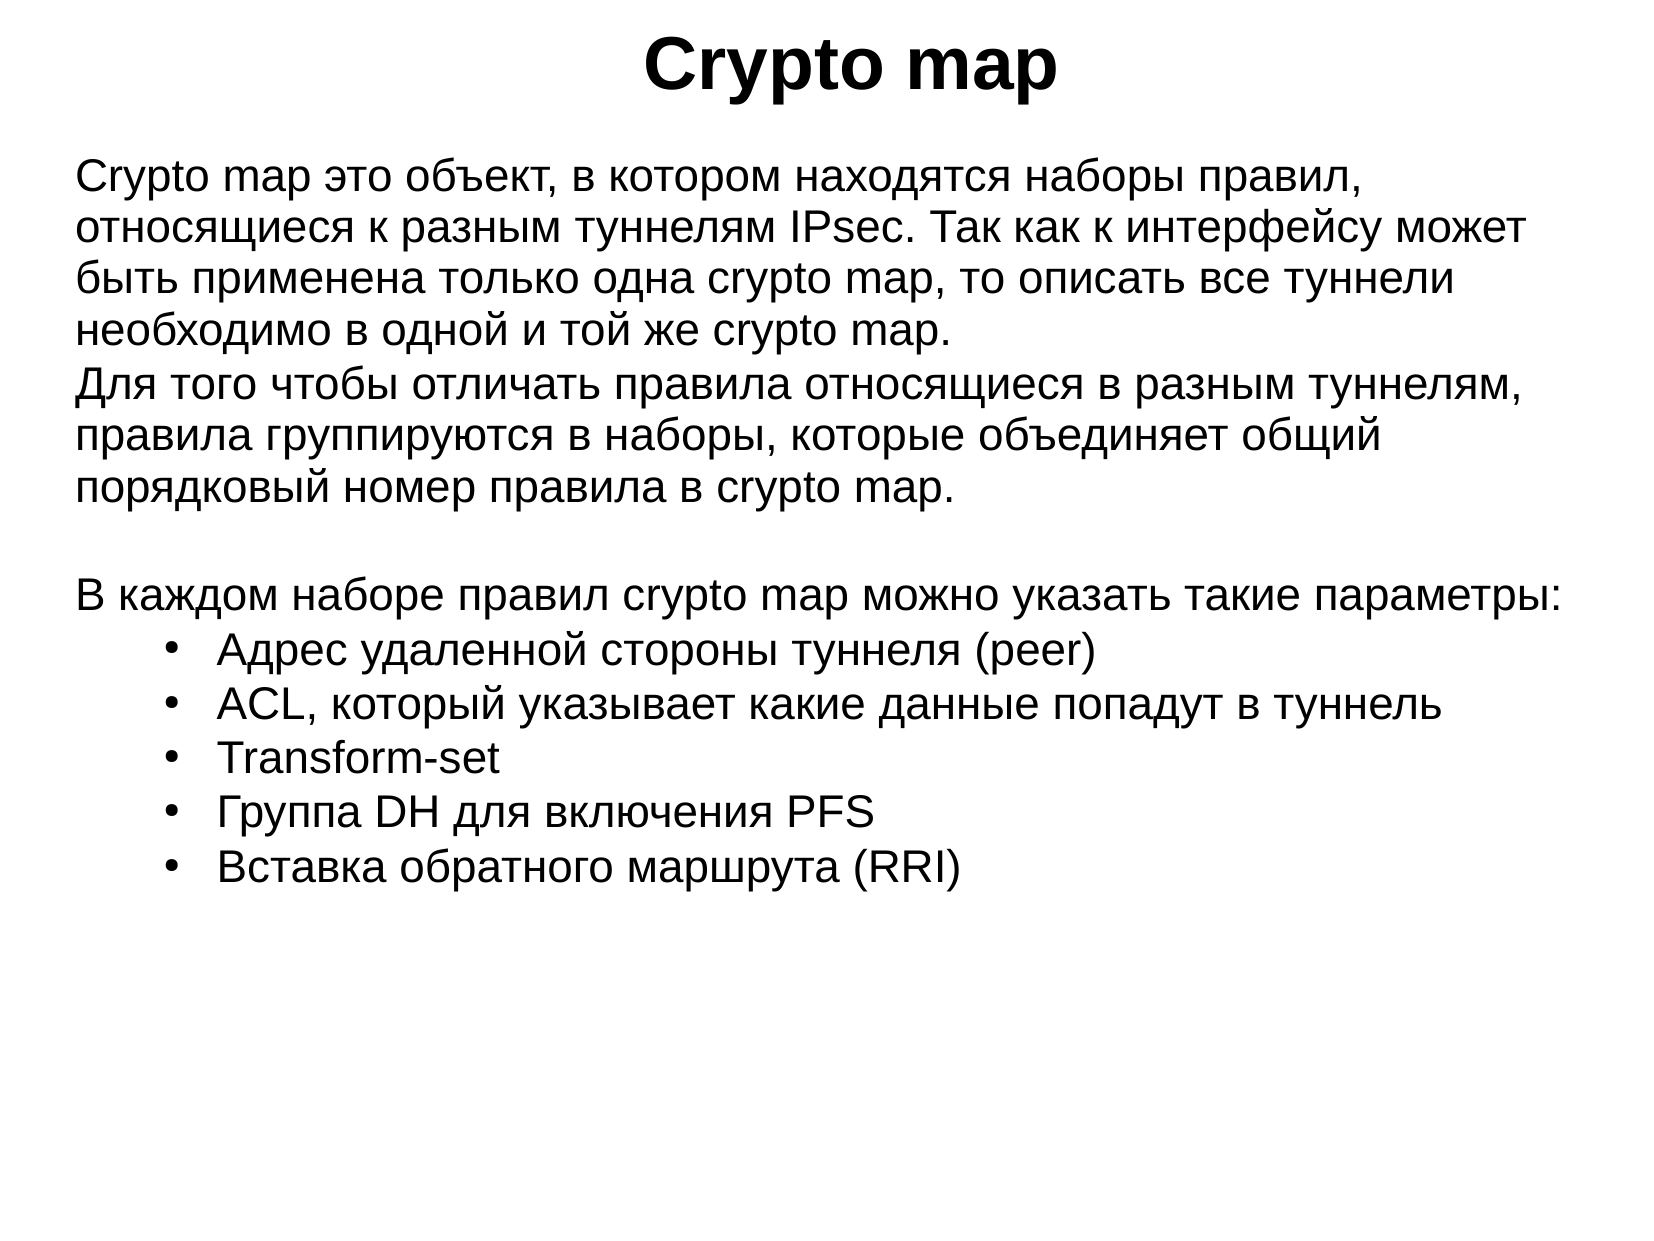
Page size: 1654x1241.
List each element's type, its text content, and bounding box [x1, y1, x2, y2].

list Crypto map это объект, в котором находятся наборы правил, относящиеся к разным туннелям IPsec. Так как к интерфейсу может быть применена только одна crypto map, то описать все туннели необходимо в одной и той же crypto map. Для того чтобы отличать правила относящиеся в разным туннелям, правила группируются в наборы, которые объединяет общий порядковый номер правила в crypto map. В каждом наборе правил crypto map можно указать такие параметры: Адрес удаленной стороны туннеля (peer) ACL, который указывает какие данные попадут в туннель Transform-set Группа DH для включения PFS Вставка обратного маршрута (RRI) [75, 150, 1613, 1209]
text_box Crypto map [64, 37, 1613, 113]
